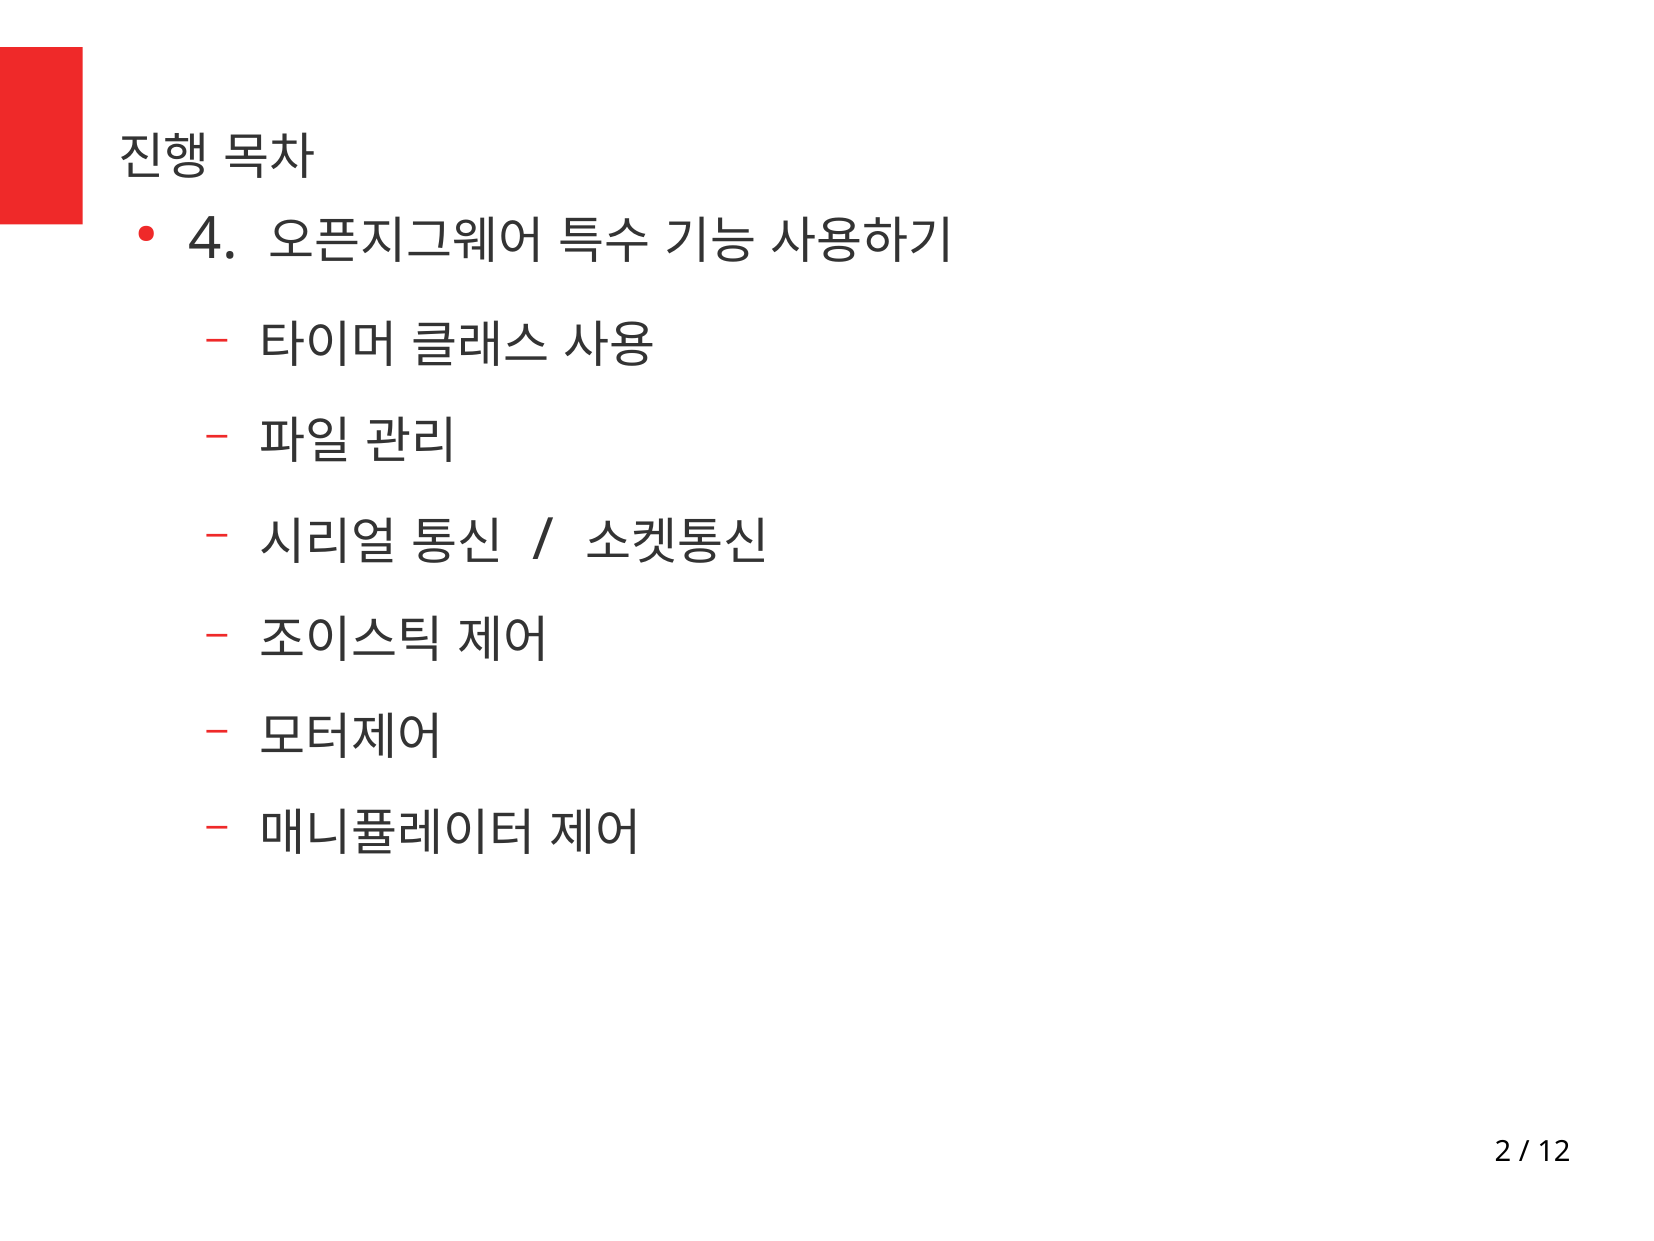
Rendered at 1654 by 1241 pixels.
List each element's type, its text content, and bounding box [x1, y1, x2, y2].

title 진행 목차 [118, 49, 1571, 257]
list 4. 오픈지그웨어 특수 기능 사용하기 타이머 클래스 사용 파일 관리 시리얼 통신 / 소켓통신 조이스틱 제어 모터제어 매니퓰레이터 제어 [118, 196, 1536, 916]
